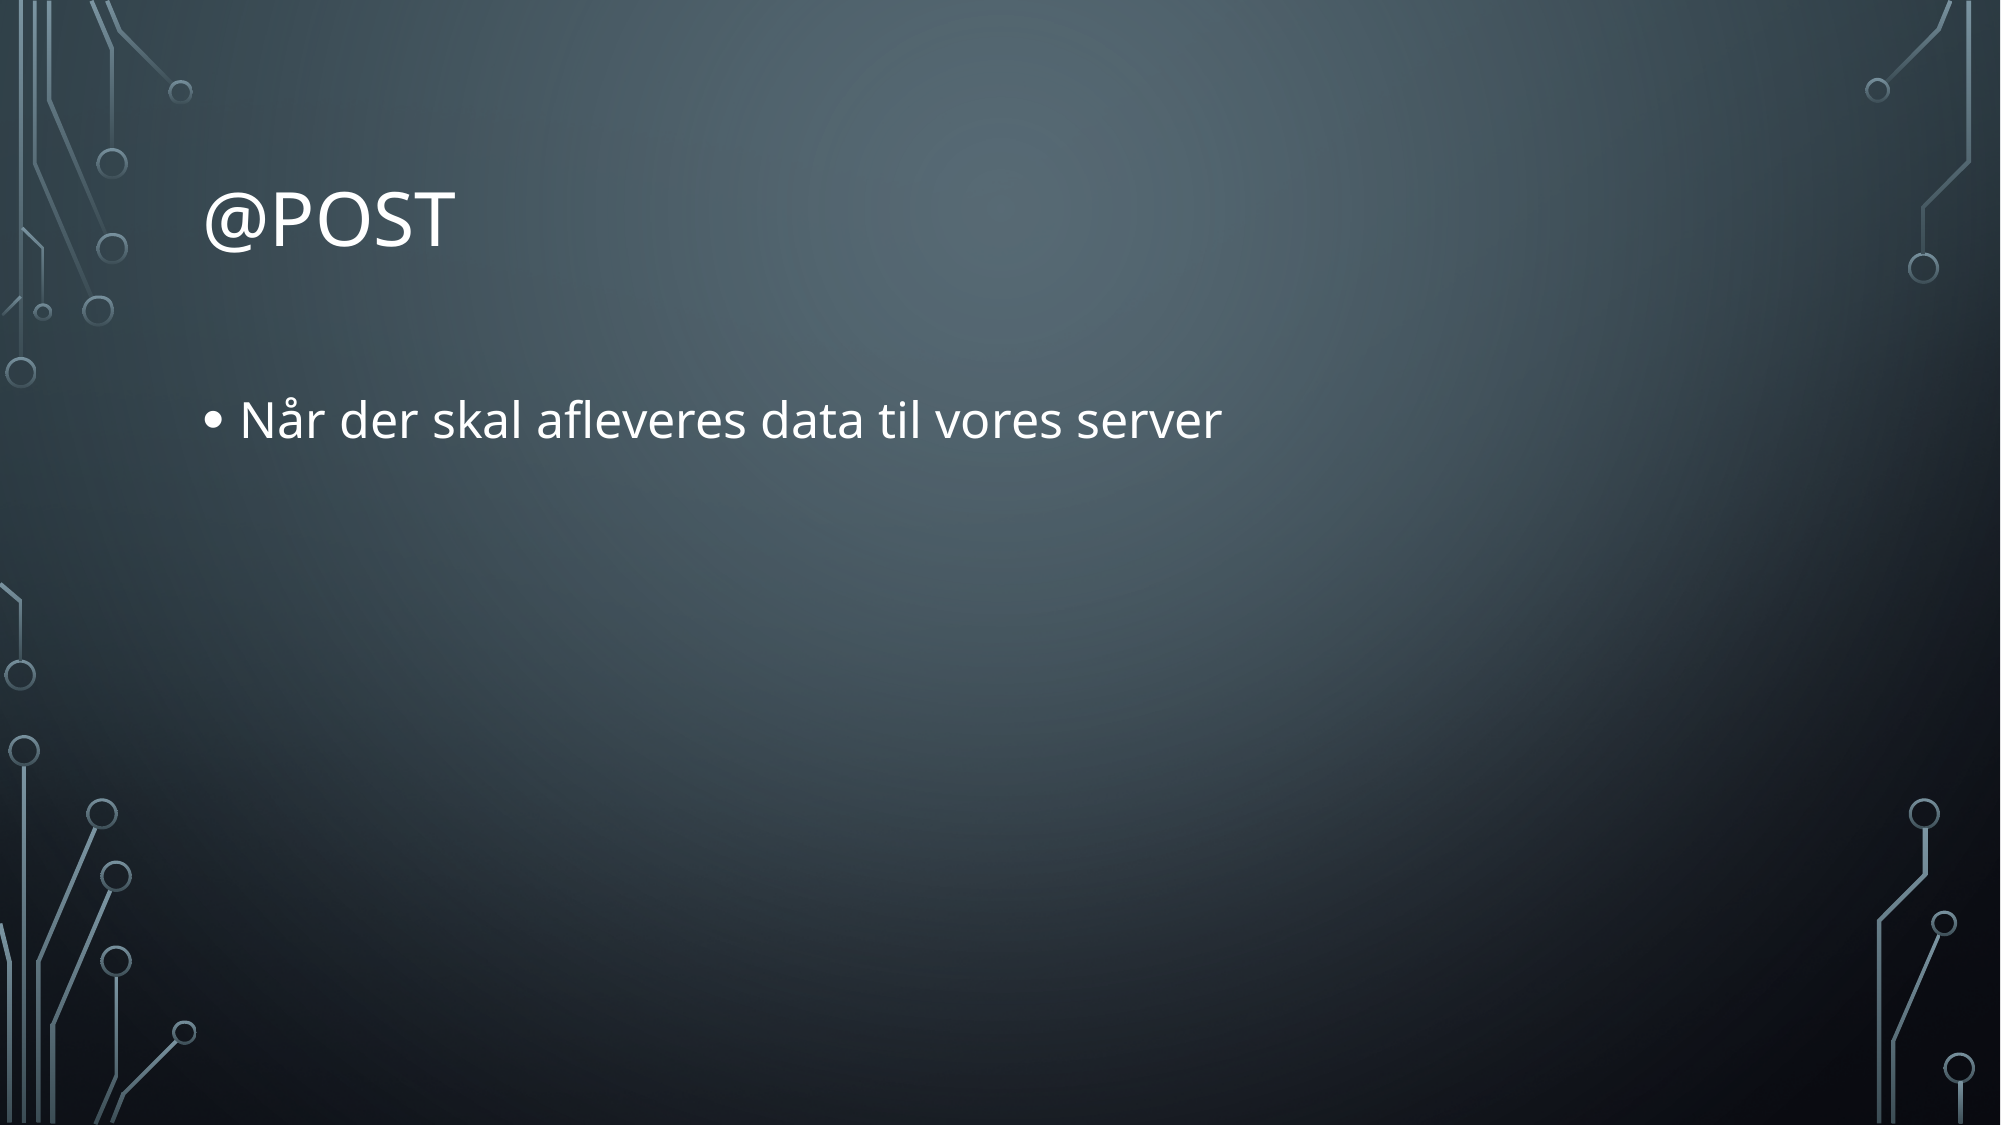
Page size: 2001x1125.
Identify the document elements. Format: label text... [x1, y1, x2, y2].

title @Post [187, 101, 1813, 344]
list Når der skal afleveres data til vores server [187, 369, 1813, 951]
